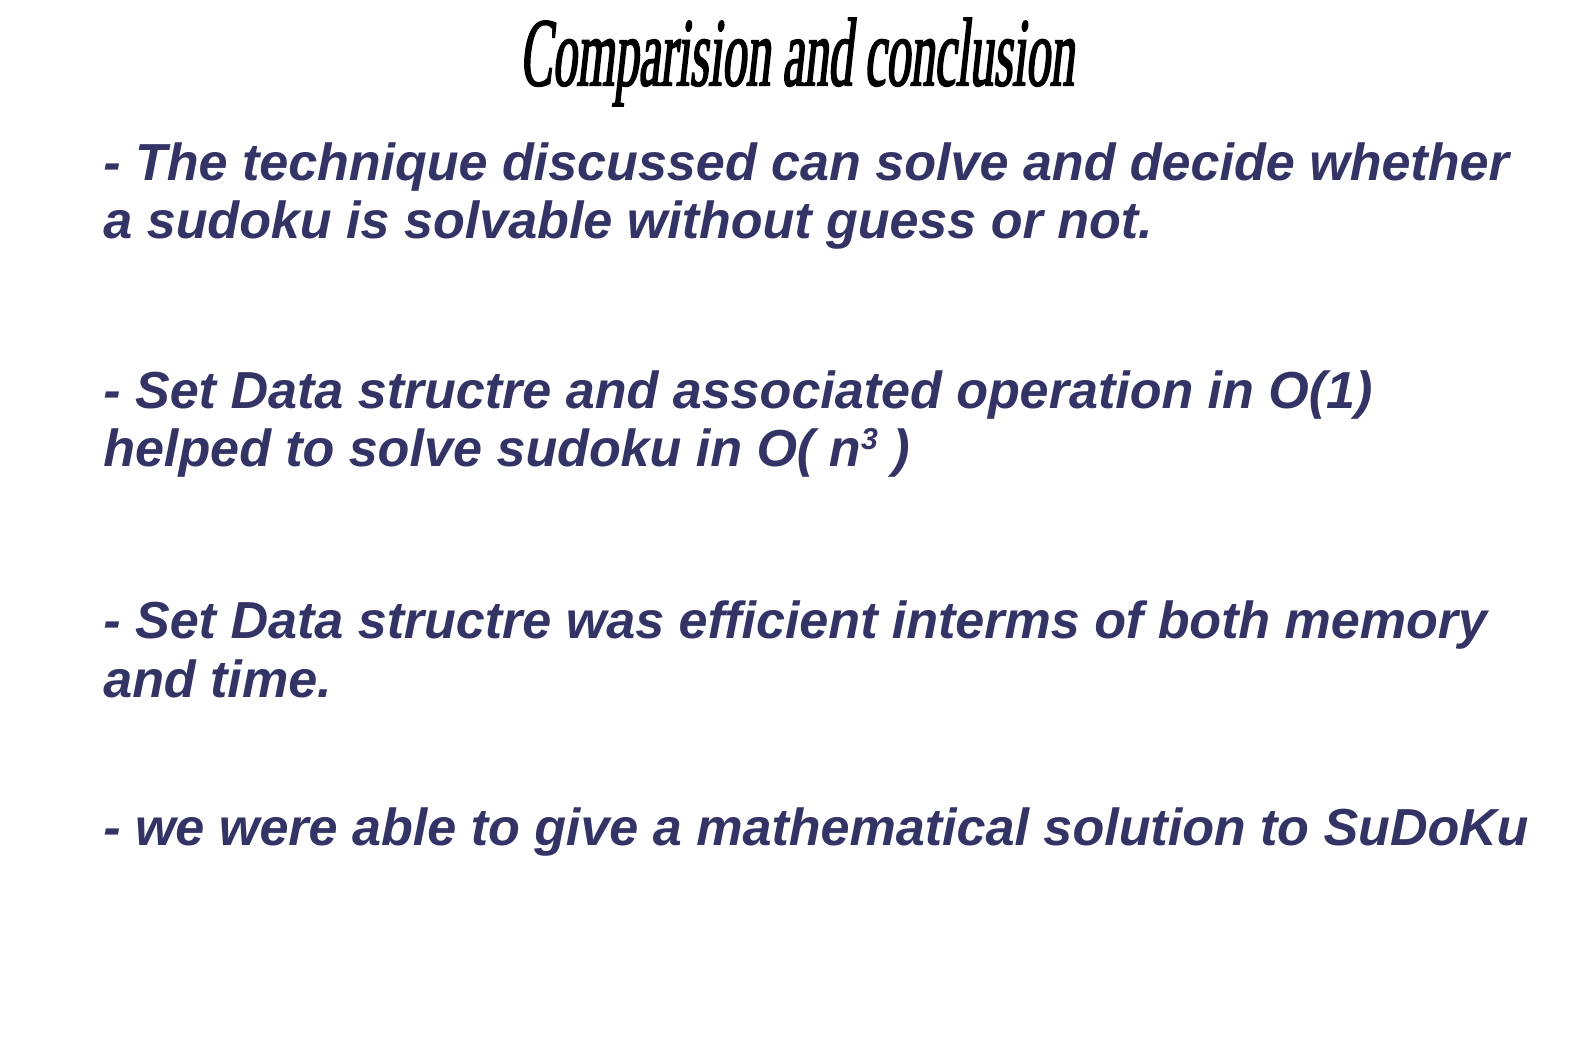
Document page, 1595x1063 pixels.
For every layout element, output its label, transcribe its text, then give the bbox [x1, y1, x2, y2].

text_box Comparision and conclusion [676, 40, 690, 86]
text_box Comparision and conclusion [746, 39, 771, 86]
text_box Comparision and conclusion [1050, 39, 1075, 86]
text_box Comparision and conclusion [556, 39, 578, 87]
text_box - we were able to give a mathematical solution to SuDoKu [88, 791, 1565, 912]
text_box Comparision and conclusion [868, 39, 889, 87]
text_box Comparision and conclusion [973, 40, 995, 87]
text_box Comparision and conclusion [911, 39, 935, 86]
text_box Comparision and conclusion [1029, 39, 1051, 87]
text_box Comparision and conclusion [524, 20, 556, 87]
text_box - Set Data structre was efficient interms of both memory and time. [88, 584, 1565, 749]
text_box Comparision and conclusion [956, 17, 972, 86]
text_box Comparision and conclusion [937, 39, 959, 87]
text_box Comparision and conclusion [725, 39, 747, 87]
text_box Comparision and conclusion [641, 39, 681, 87]
text_box Comparision and conclusion [784, 39, 829, 87]
text_box Comparision and conclusion [612, 39, 640, 107]
text_box Comparision and conclusion [709, 40, 722, 86]
text_box Comparision and conclusion [831, 17, 857, 87]
text_box Comparision and conclusion [1013, 40, 1026, 86]
text_box Comparision and conclusion [995, 39, 1014, 87]
text_box Comparision and conclusion [577, 39, 615, 86]
text_box Comparision and conclusion [889, 39, 912, 87]
text_box - The technique discussed can solve and decide whether a sudoku is solvable without guess or not. [88, 125, 1565, 290]
text_box Comparision and conclusion [691, 39, 710, 87]
text_box - Set Data structre and associated operation in O(1) helped to solve sudoku in O( n3 ) [88, 354, 1565, 519]
